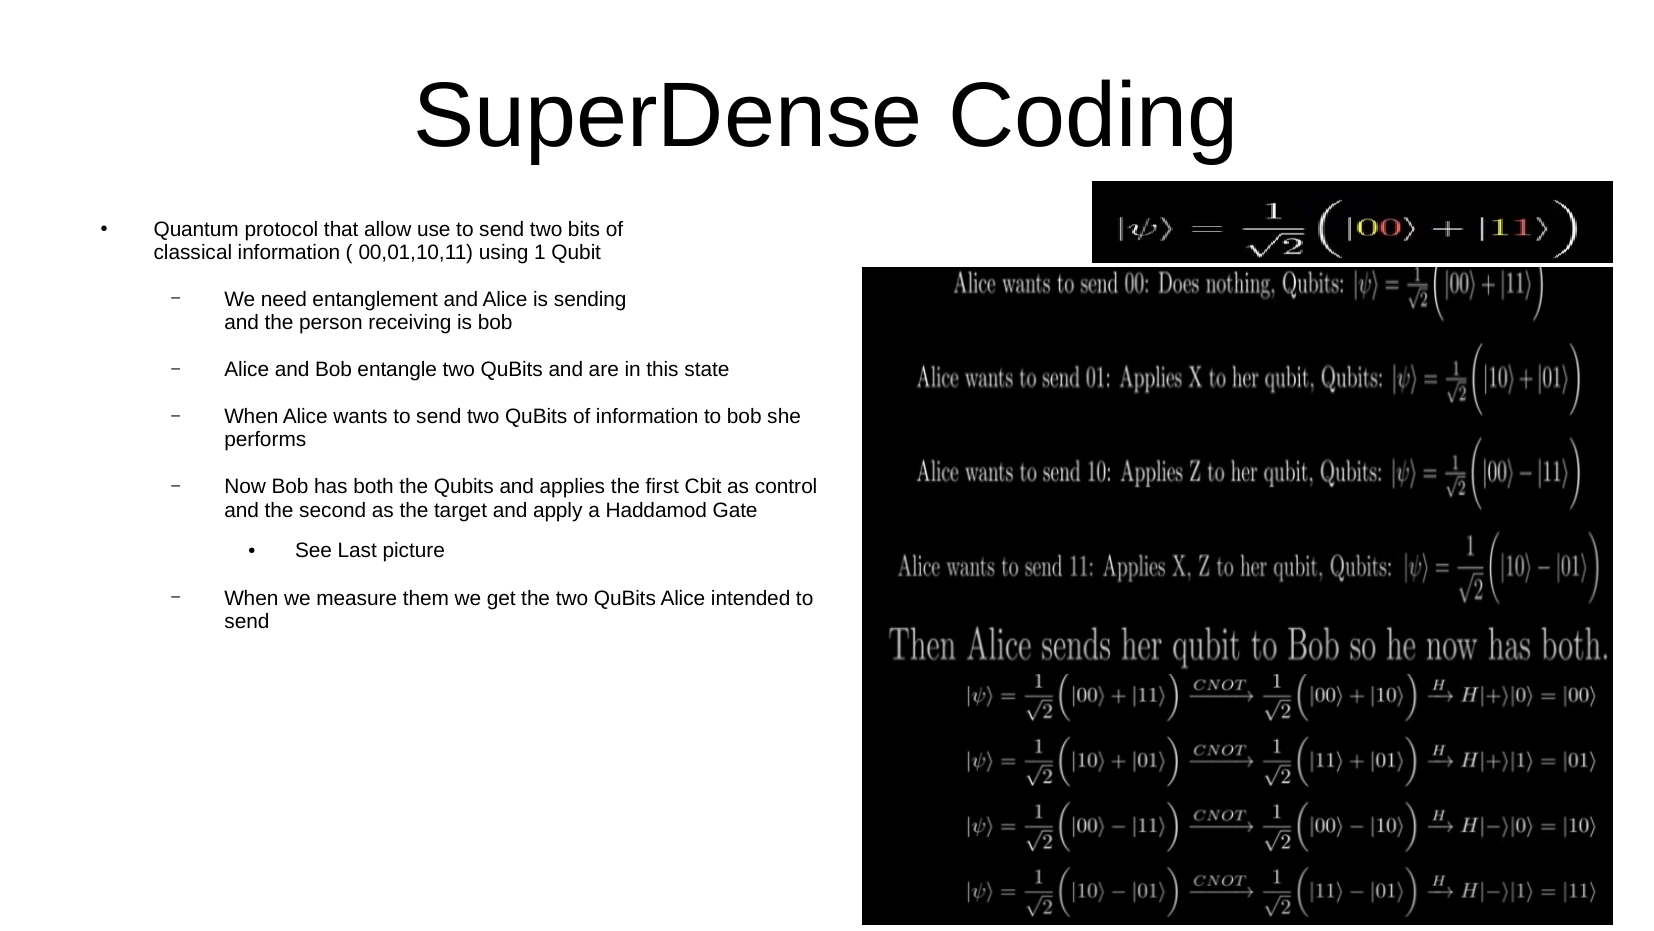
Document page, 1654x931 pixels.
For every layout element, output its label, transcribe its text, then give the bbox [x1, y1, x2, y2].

list Quantum protocol that allow use to send two bits of classical information ( 00,01,10,11) using 1 Qubit We need entanglement and Alice is sending and the person receiving is bob Alice and Bob entangle two QuBits and are in this state When Alice wants to send two QuBits of information to bob she performs Now Bob has both the Qubits and applies the first Cbit as control and the second as the target and apply a Haddamod Gate See Last picture When we measure them we get the two QuBits Alice intended to send [82, 217, 1613, 901]
picture [1092, 181, 1613, 263]
title SuperDense Coding [82, 37, 1571, 193]
picture [862, 267, 1613, 925]
